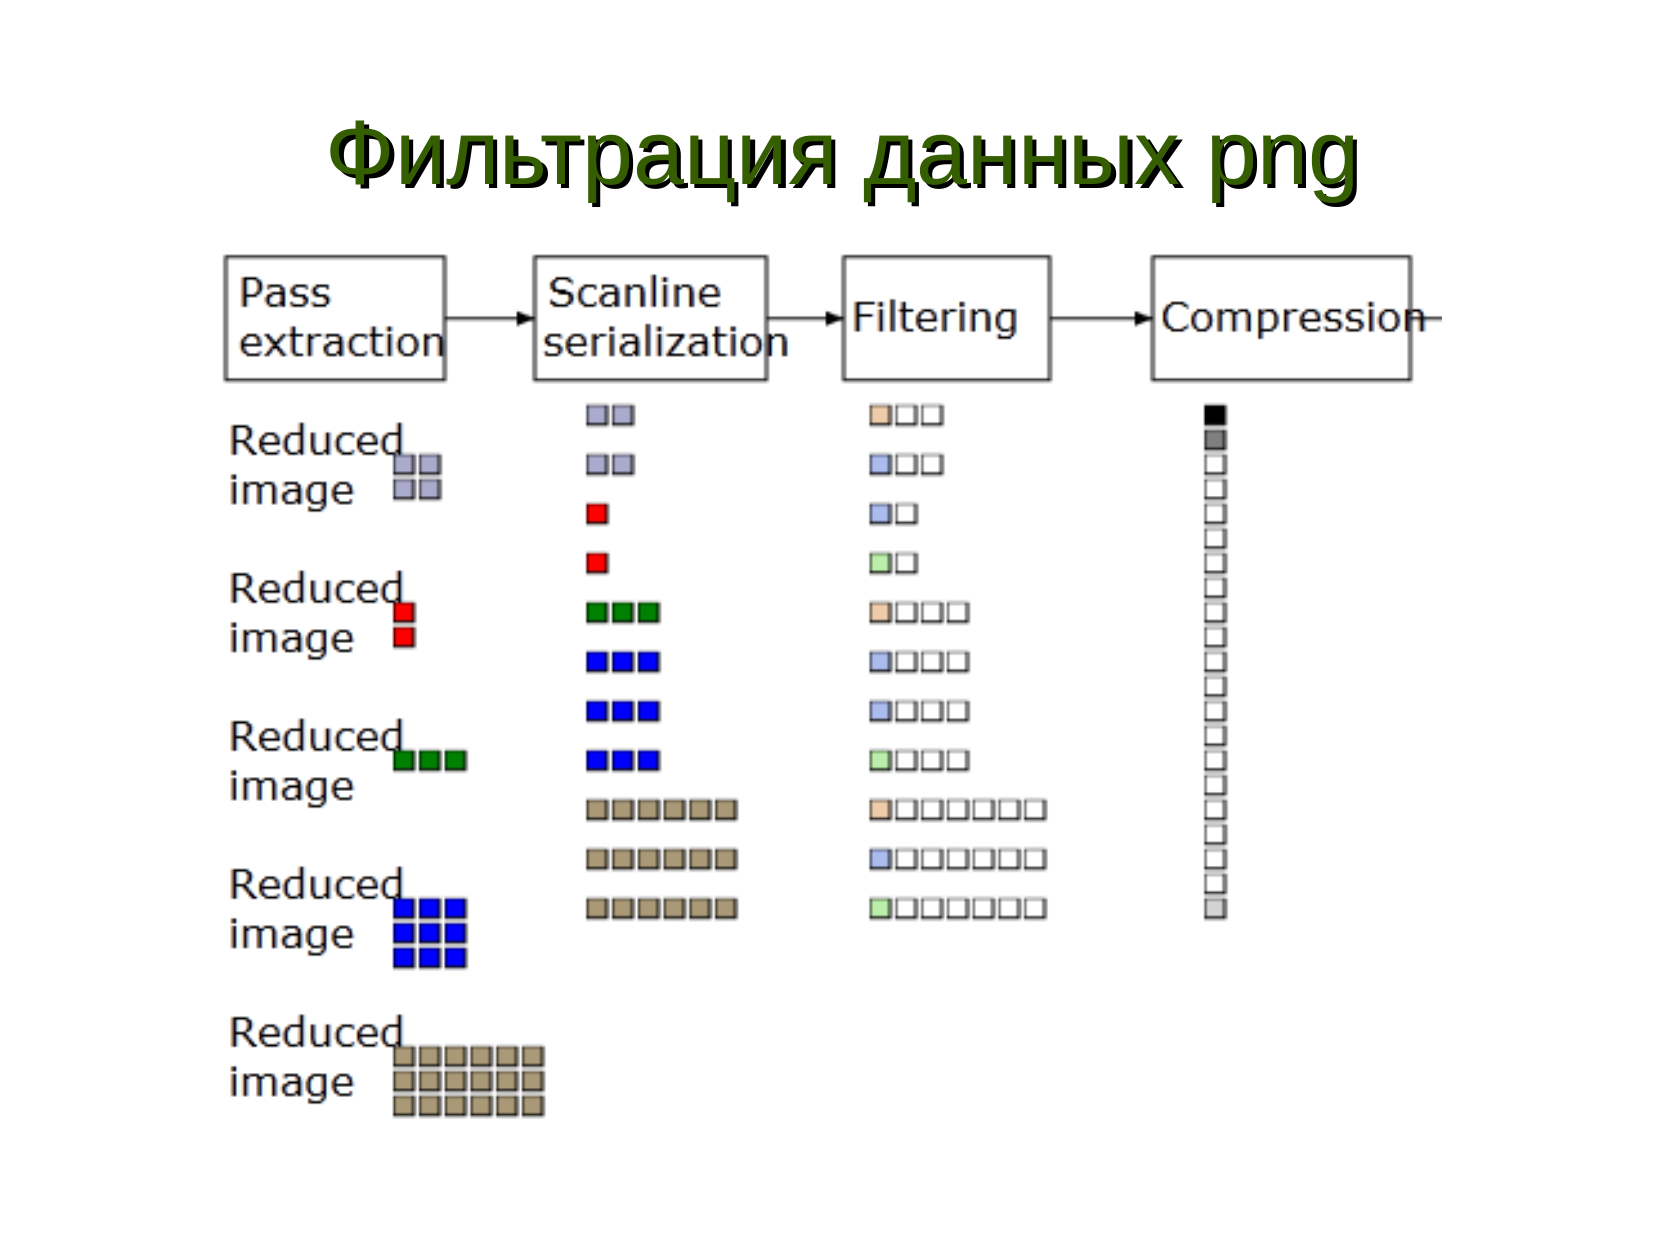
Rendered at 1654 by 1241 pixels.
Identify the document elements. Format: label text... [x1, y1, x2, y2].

title Фильтрация данных png [82, 49, 1571, 257]
picture [206, 236, 1442, 1156]
